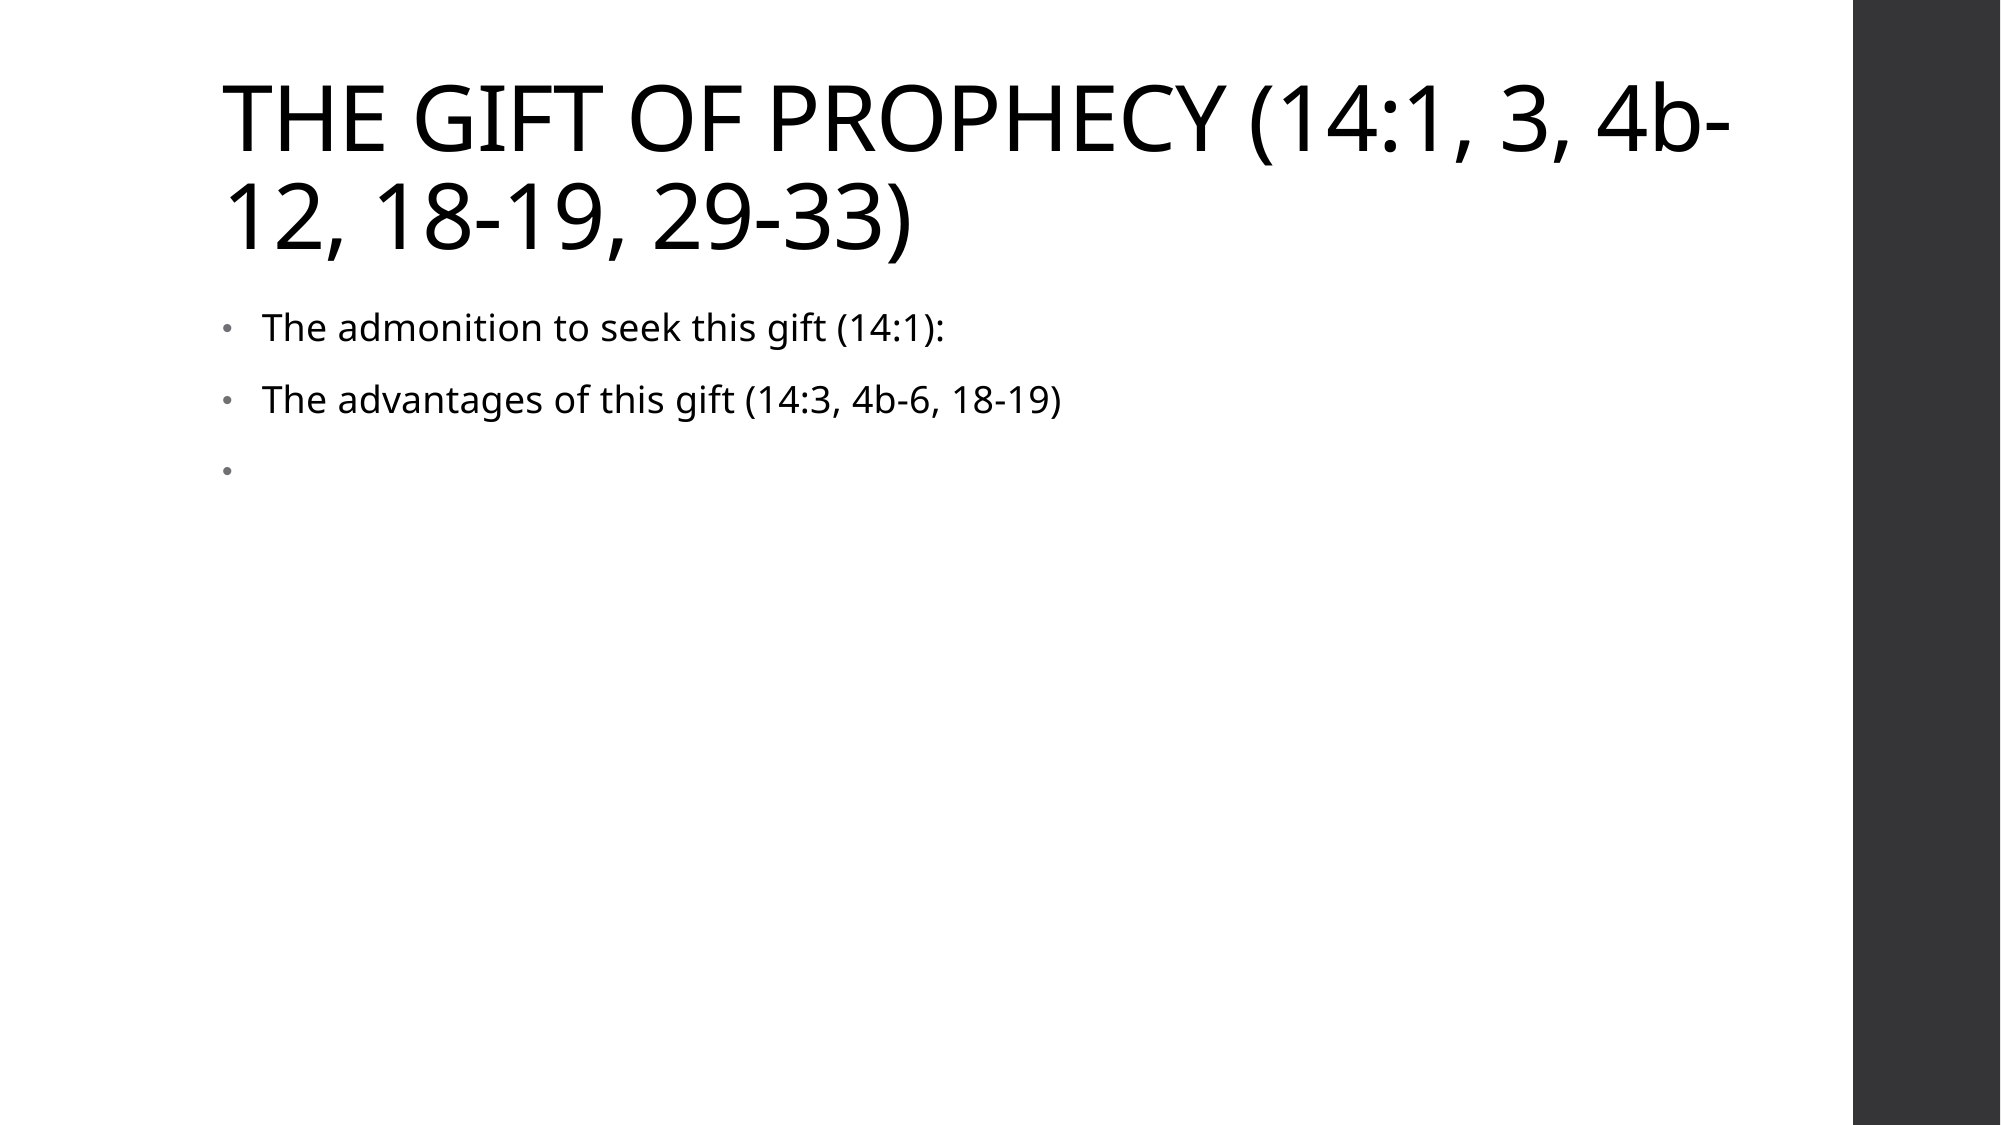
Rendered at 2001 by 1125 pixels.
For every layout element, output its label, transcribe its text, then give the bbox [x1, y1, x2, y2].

title THE GIFT OF PROPHECY (14:1, 3, 4b-12, 18-19, 29-33) [206, 60, 1797, 278]
list The admonition to seek this gift (14:1): The advantages of this gift (14:3, 4b-6, 18-19) [206, 299, 1617, 1014]
